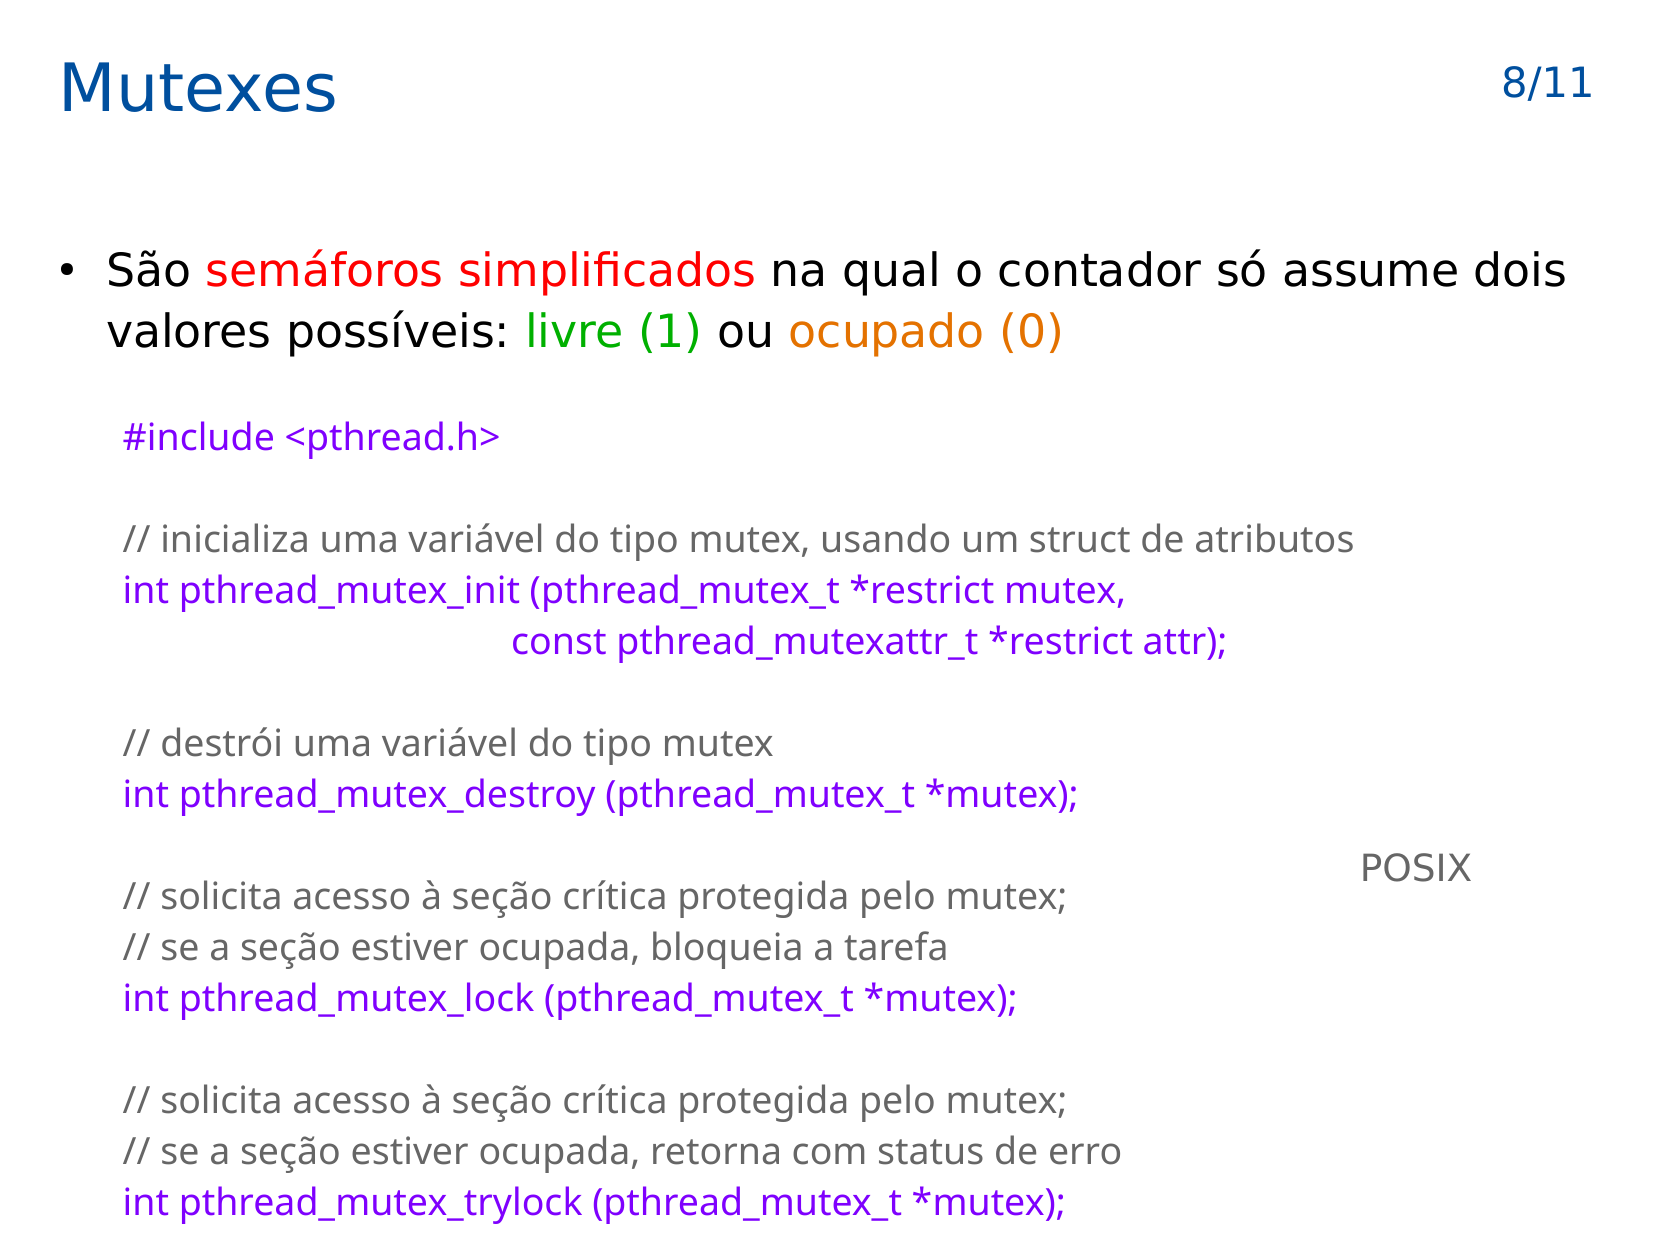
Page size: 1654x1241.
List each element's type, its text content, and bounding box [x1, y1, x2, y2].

title Mutexes [59, 29, 1625, 148]
text_box #include <pthread.h> // inicializa uma variável do tipo mutex, usando um struct de atributos int pthread_mutex_init (pthread_mutex_t *restrict mutex, const pthread_mutexattr_t *restrict attr); // destrói uma variável do tipo mutex int pthread_mutex_destroy (pthread_mutex_t *mutex); // solicita acesso à seção crítica protegida pelo mutex; // se a seção estiver ocupada, bloqueia a tarefa int pthread_mutex_lock (pthread_mutex_t *mutex); // solicita acesso à seção crítica protegida pelo mutex; // se a seção estiver ocupada, retorna com status de erro int pthread_mutex_trylock (pthread_mutex_t *mutex); // libera o acesso à seção crítica protegida pelo mutex int pthread_mutex_unlock (pthread_mutex_t *mutex); [107, 403, 1556, 1241]
list São semáforos simplificados na qual o contador só assume dois valores possíveis: livre (1) ou ocupado (0) [59, 236, 1595, 1211]
text_box POSIX [1345, 839, 1488, 899]
